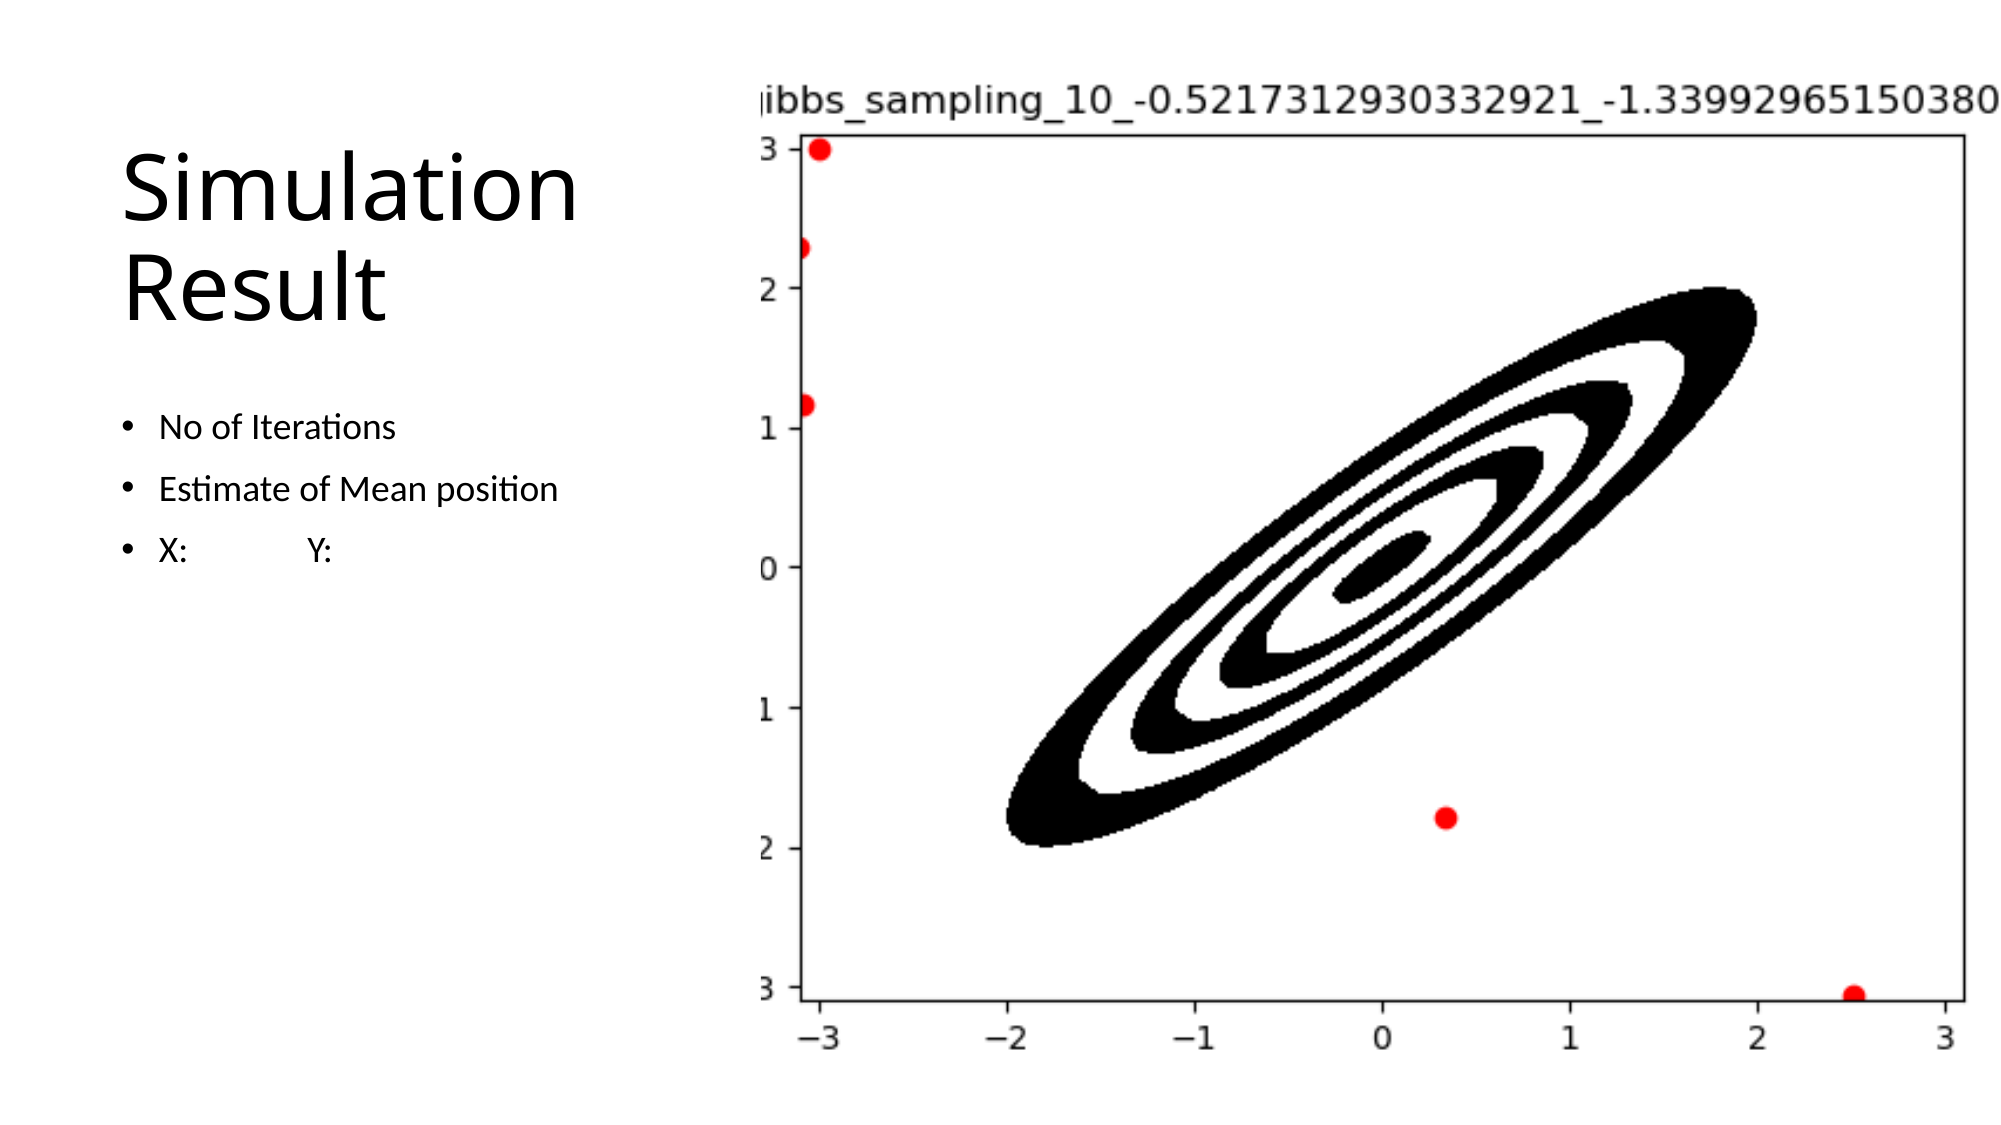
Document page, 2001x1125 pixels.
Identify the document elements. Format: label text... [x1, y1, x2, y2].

list No of Iterations Estimate of Mean position X: Y: [106, 399, 706, 1021]
picture [760, 0, 2000, 1125]
title Simulation Result [106, 103, 706, 379]
